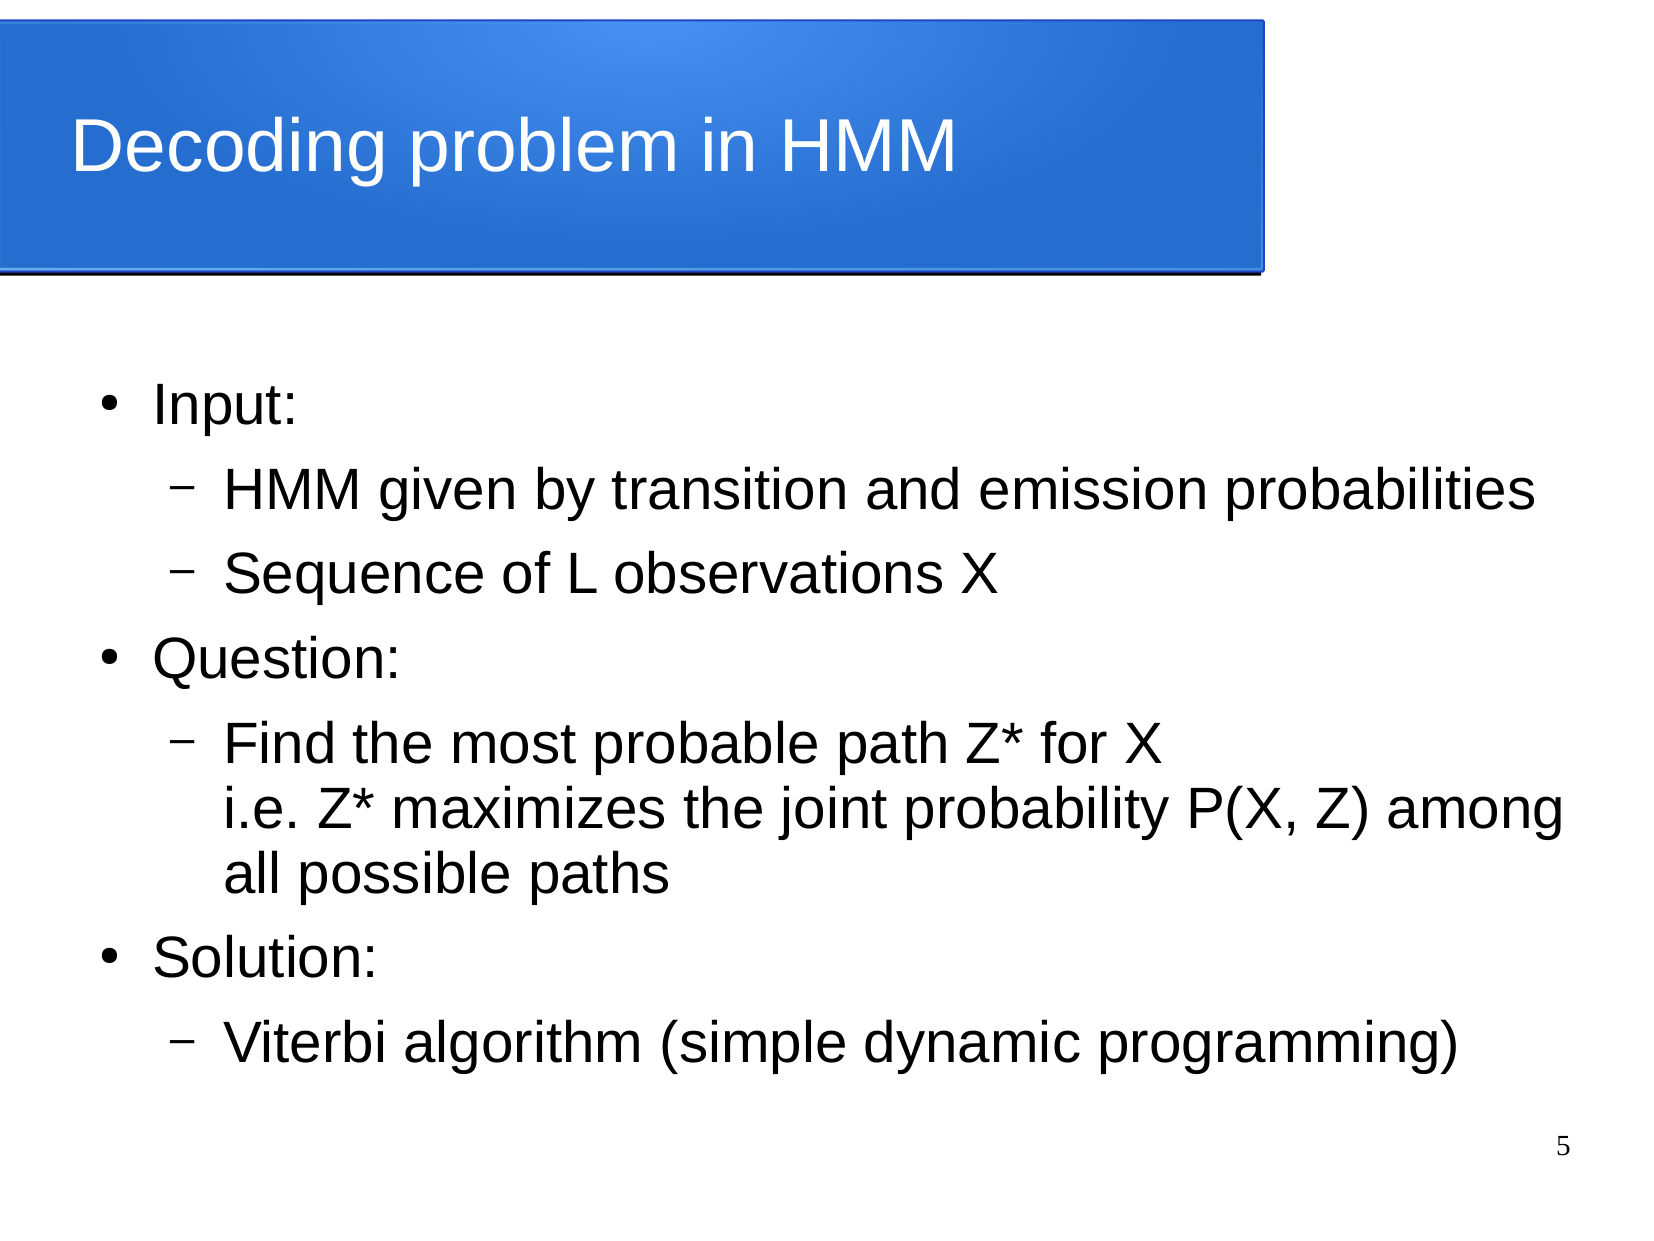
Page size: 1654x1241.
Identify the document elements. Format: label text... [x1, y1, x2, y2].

list Input: HMM given by transition and emission probabilities Sequence of L observations X Question: Find the most probable path Z* for X i.e. Z* maximizes the joint probability P(X, Z) among all possible paths Solution: Viterbi algorithm (simple dynamic programming) [81, 371, 1594, 1142]
title Decoding problem in HMM [70, 43, 1300, 249]
